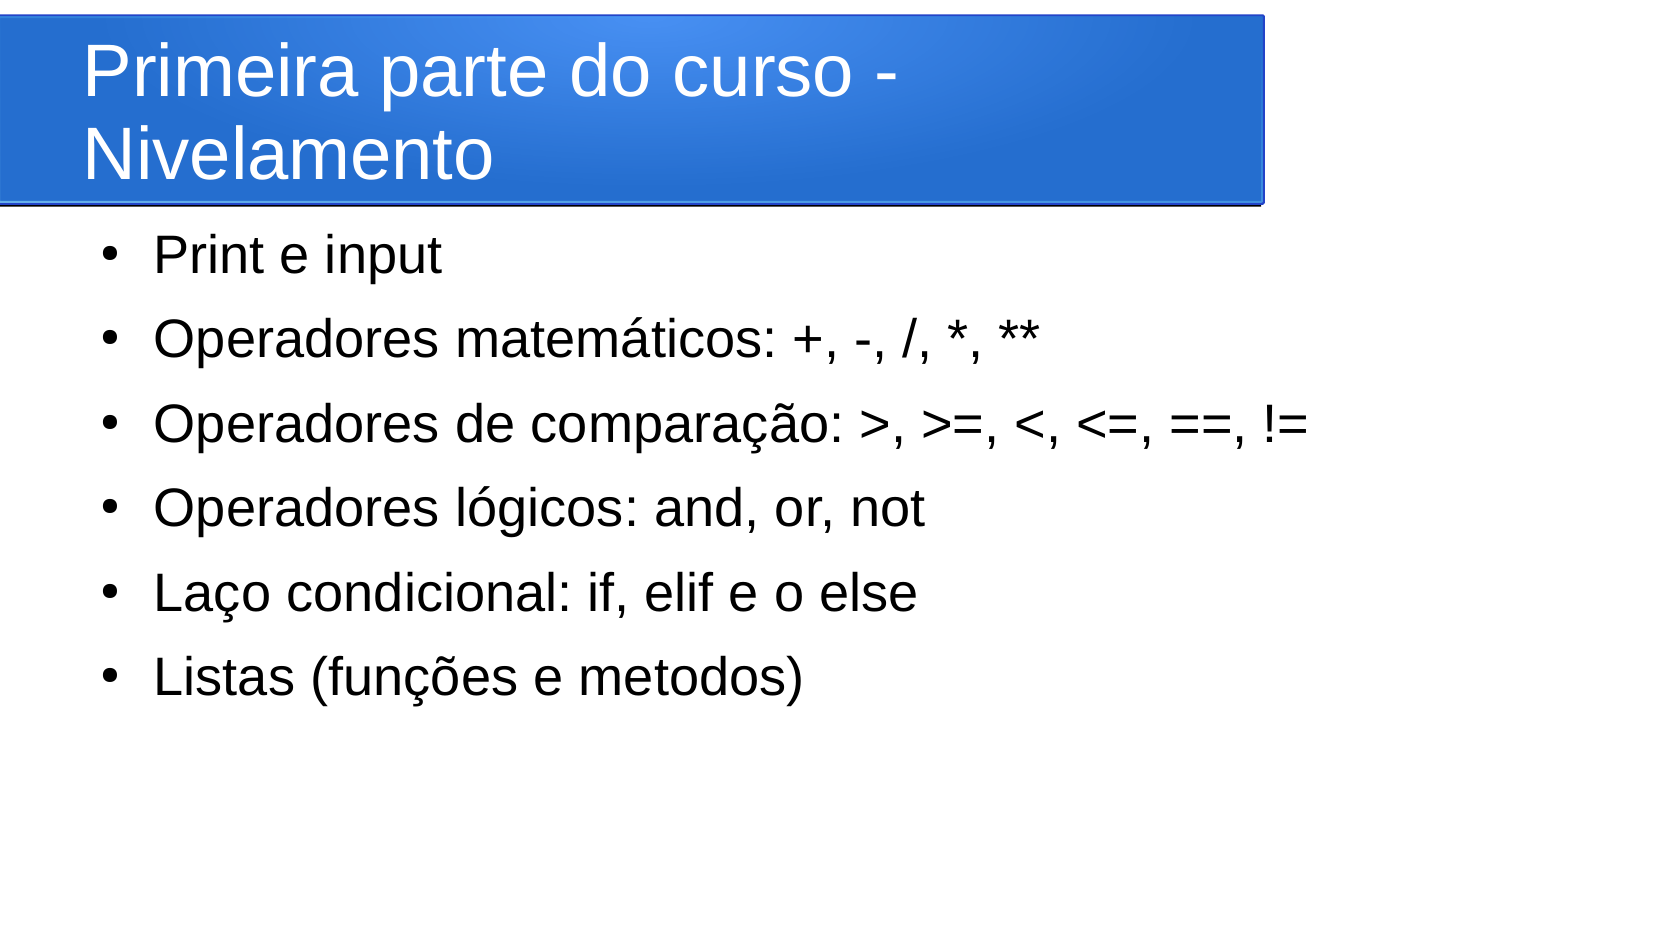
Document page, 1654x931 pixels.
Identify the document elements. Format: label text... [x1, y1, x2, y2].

title Primeira parte do curso - Nivelamento [82, 29, 1235, 196]
list Print e input Operadores matemáticos: +, -, /, *, ** Operadores de comparação: >, >=, <, <=, ==, != Operadores lógicos: and, or, not Laço condicional: if, elif e o else Listas (funções e metodos) [82, 224, 1571, 764]
